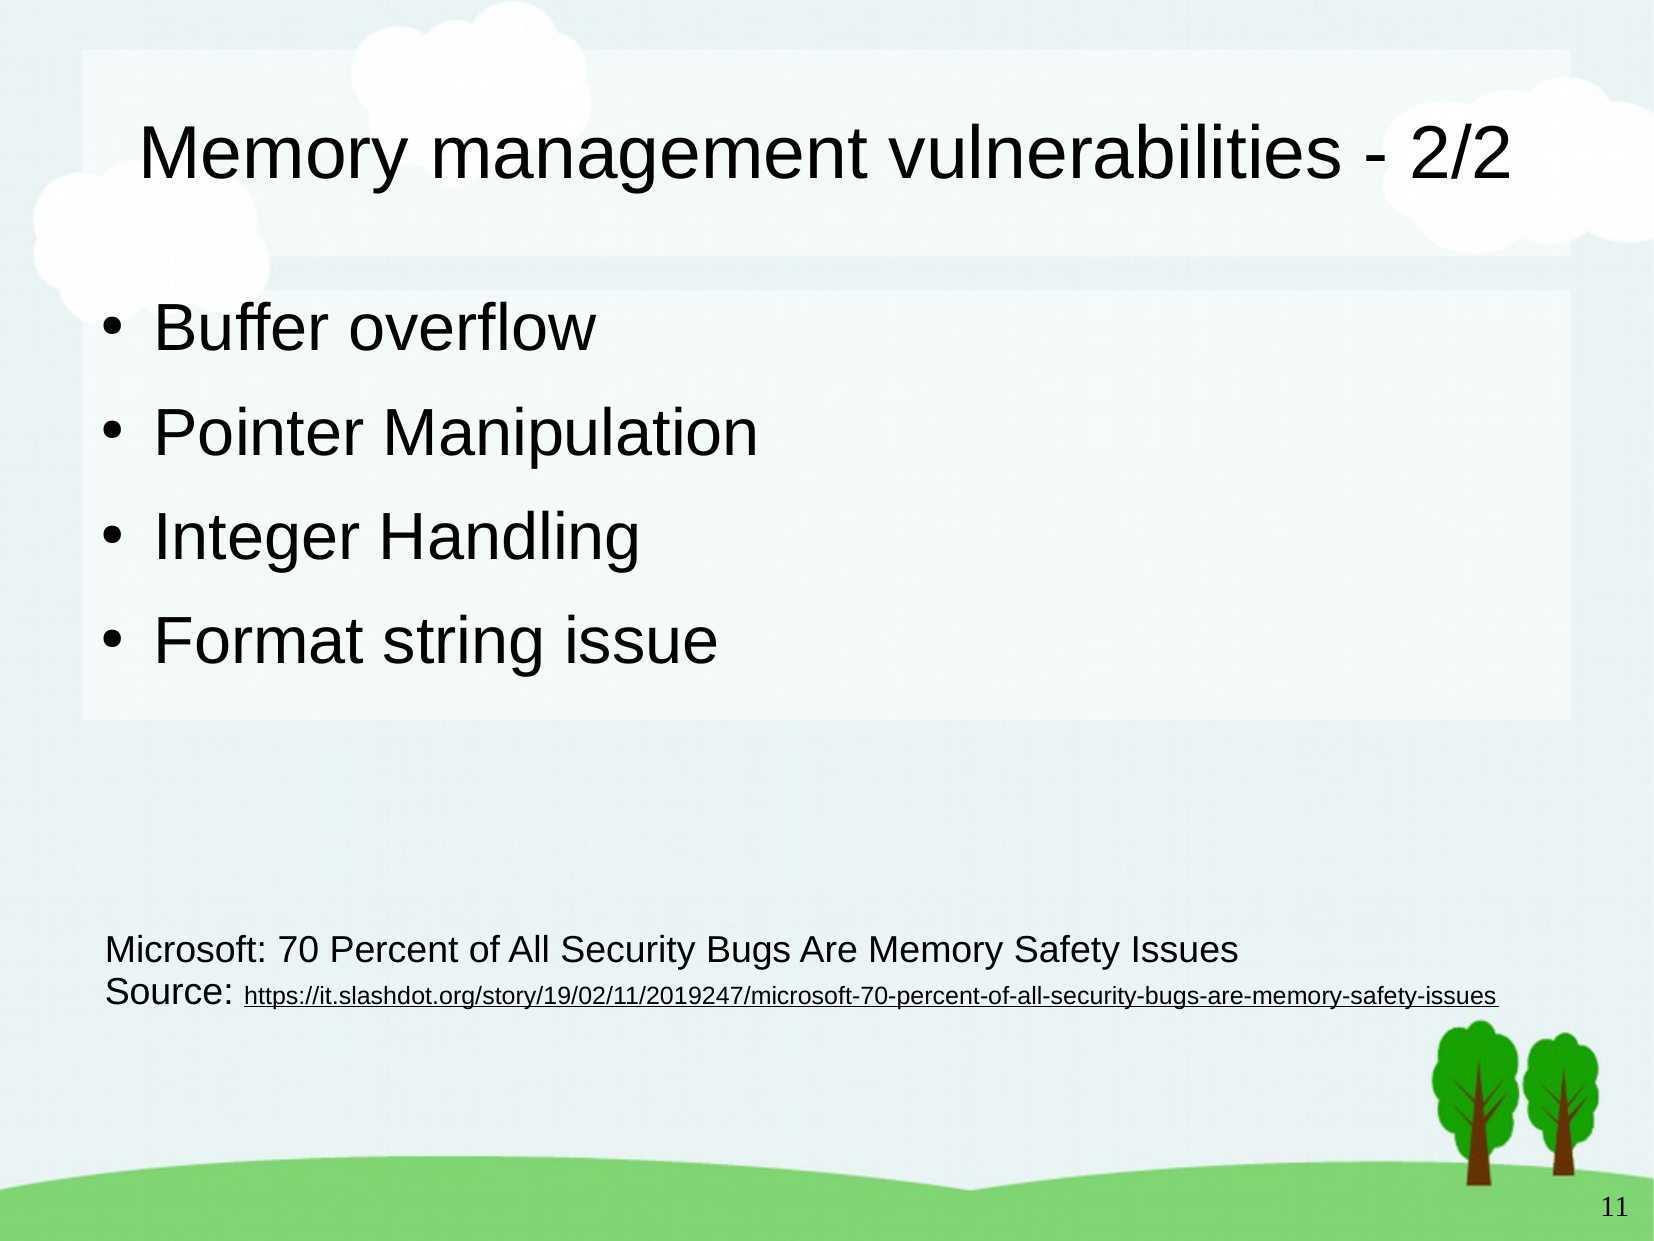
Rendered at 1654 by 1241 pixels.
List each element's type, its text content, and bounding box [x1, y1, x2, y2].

picture [0, 0, 1654, 1241]
title Memory management vulnerabilities - 2/2 [82, 49, 1571, 257]
text_box Microsoft: 70 Percent of All Security Bugs Are Memory Safety Issues Source: https://it.slashdot.org/story/19/02/11/2019247/microsoft-70-percent-of-all-security-bugs-are-memory-safety-issues [90, 921, 1576, 1021]
list Buffer overflow Pointer Manipulation Integer Handling Format string issue [82, 290, 1571, 721]
